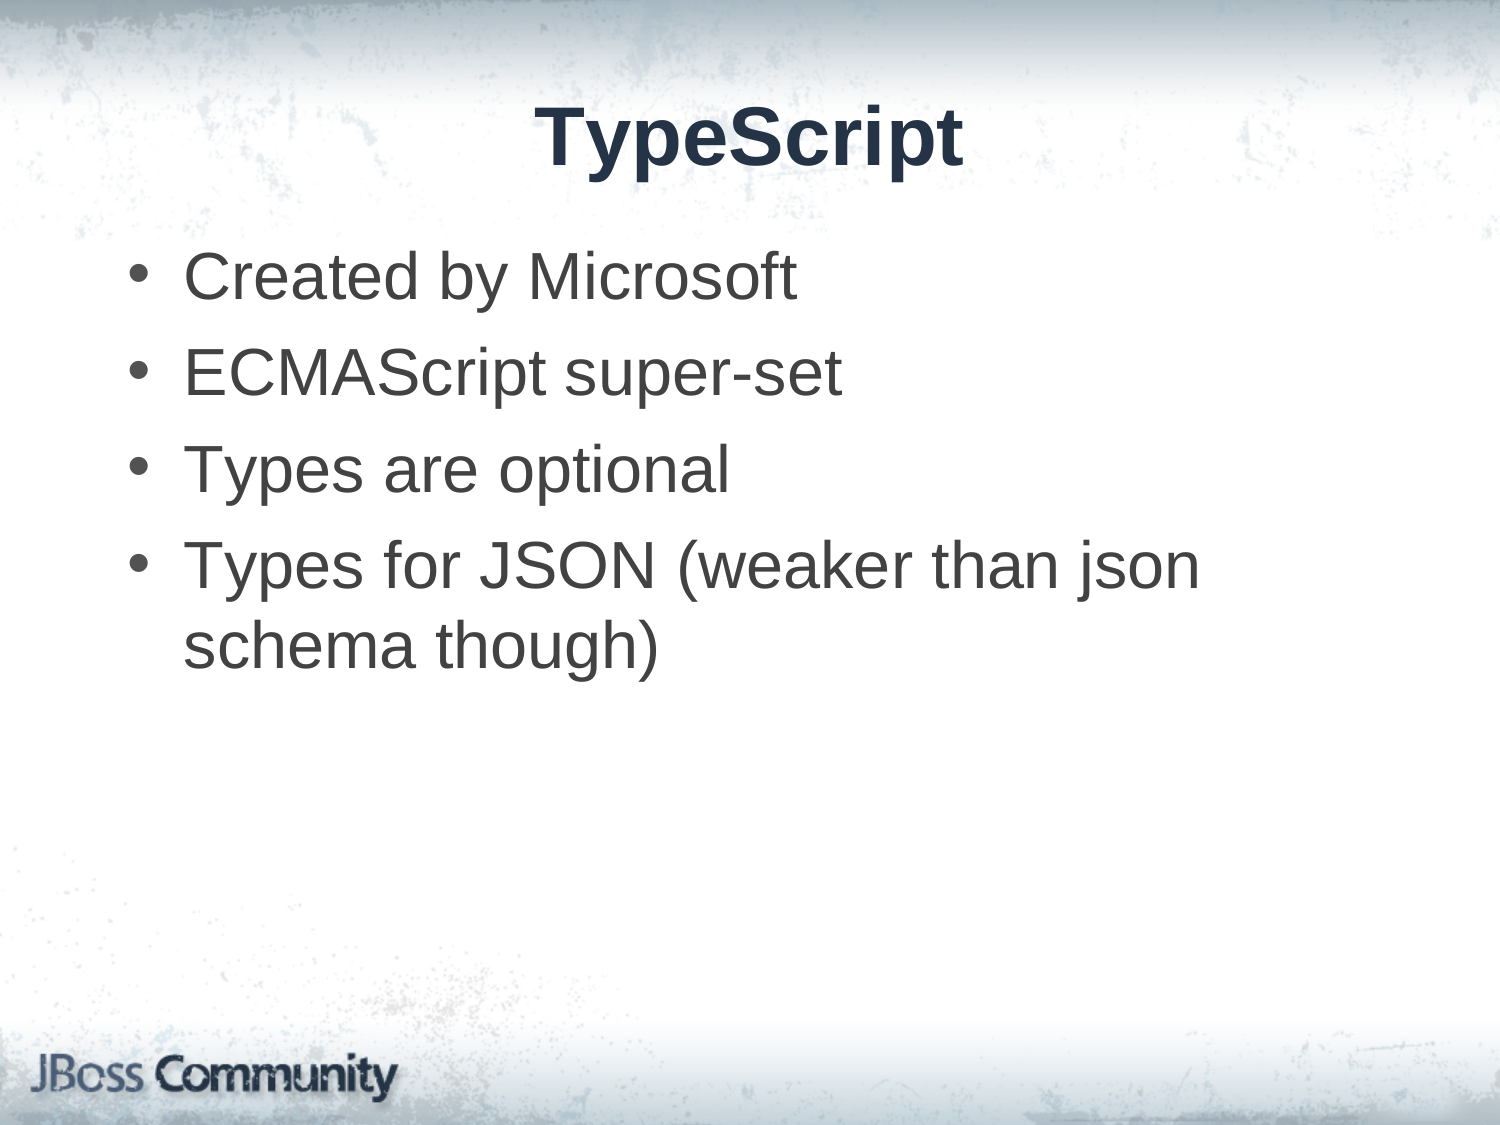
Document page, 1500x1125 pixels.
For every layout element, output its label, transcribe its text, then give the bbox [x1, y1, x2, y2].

list Created by Microsoft ECMAScript super-set Types are optional Types for JSON (weaker than json schema though) [112, 224, 1388, 1023]
picture [0, 0, 1500, 1125]
title TypeScript [112, 38, 1388, 224]
